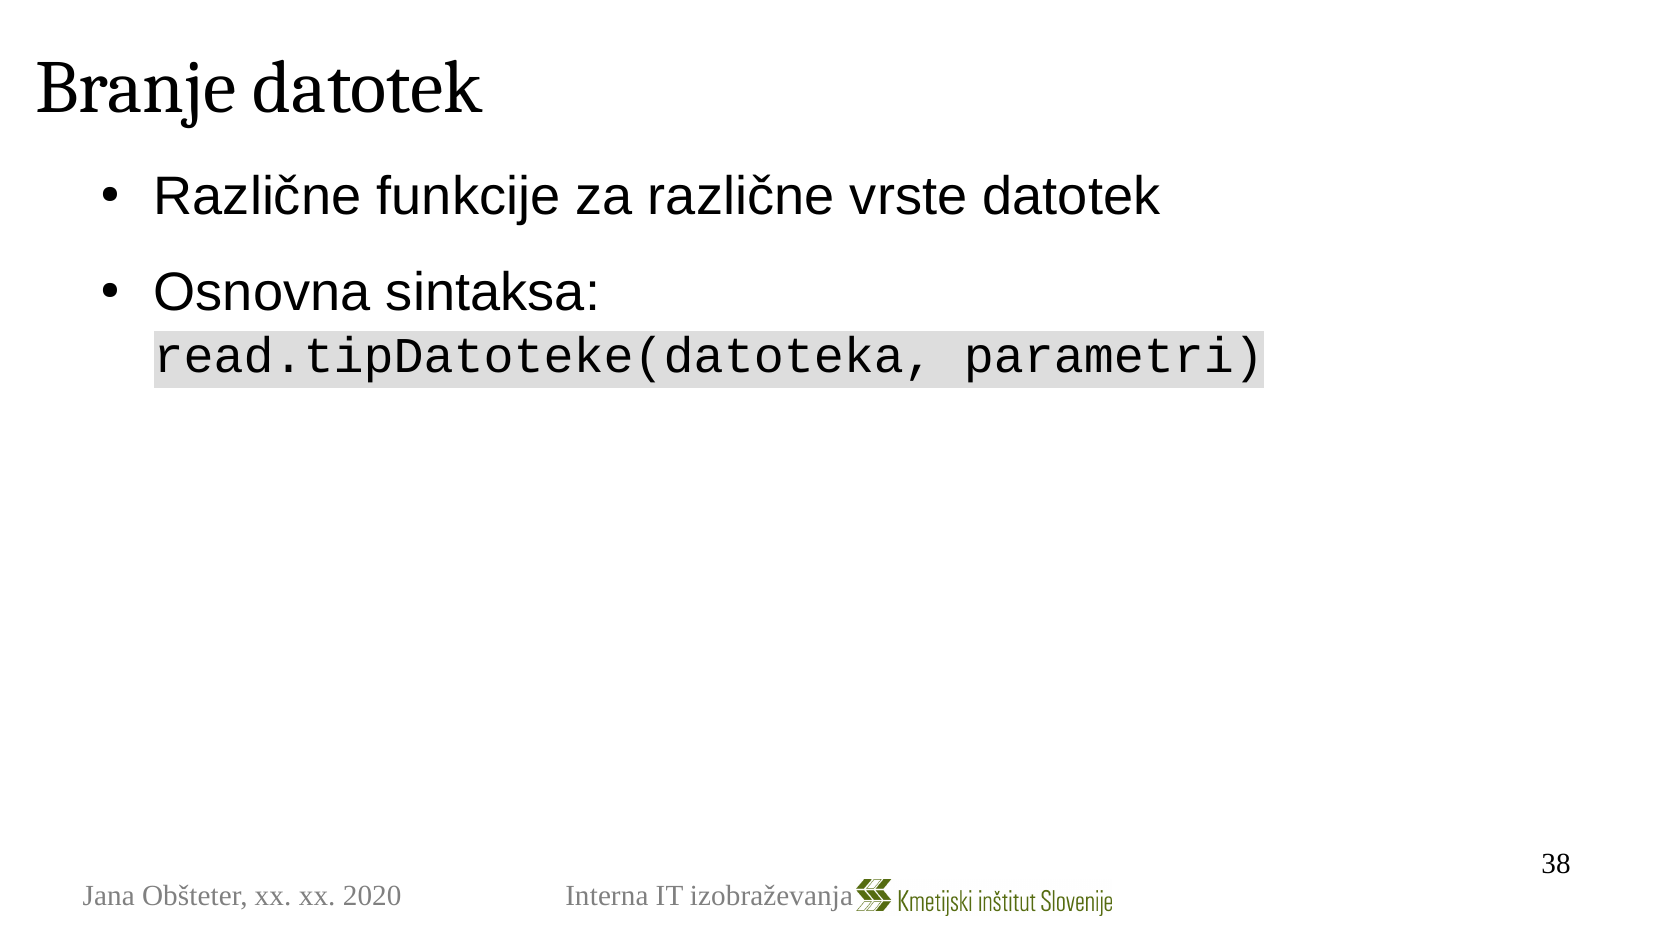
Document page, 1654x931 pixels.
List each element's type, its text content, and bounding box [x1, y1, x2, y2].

title Branje datotek [35, 21, 1524, 154]
picture [856, 879, 1112, 916]
list Različne funkcije za različne vrste datotek Osnovna sintaksa: read.tipDatoteke(datoteka, parametri) [82, 165, 1571, 769]
